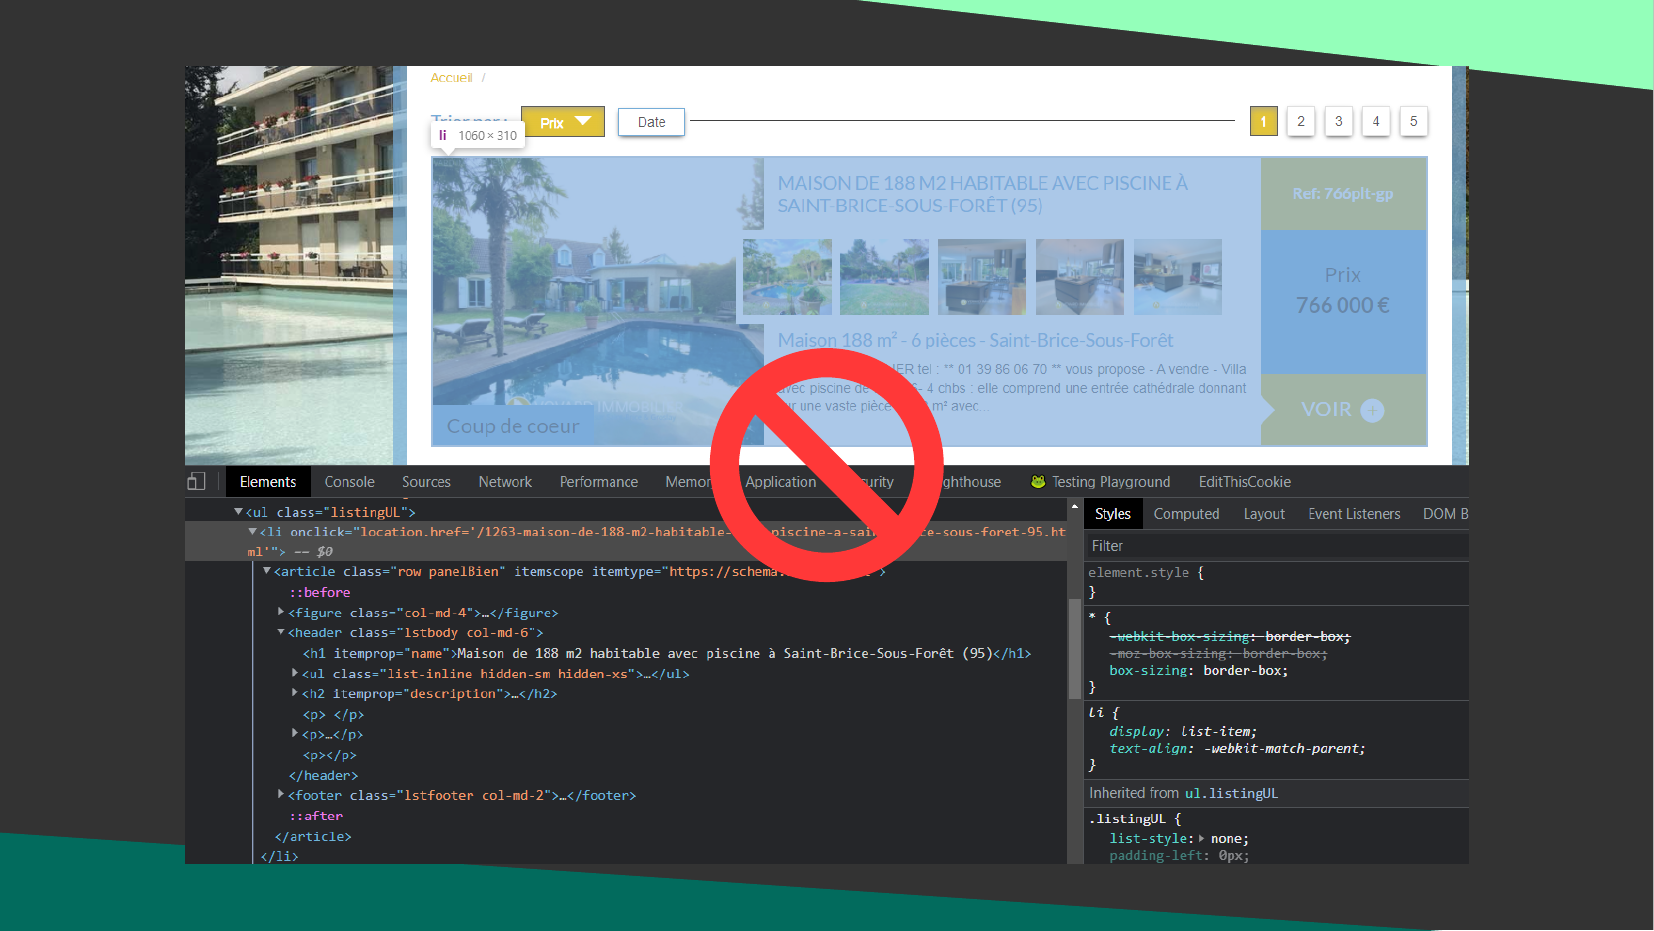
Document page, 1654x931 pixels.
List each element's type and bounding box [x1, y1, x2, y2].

picture [185, 66, 1469, 864]
text_box [856, 0, 1654, 91]
text_box [709, 348, 944, 583]
